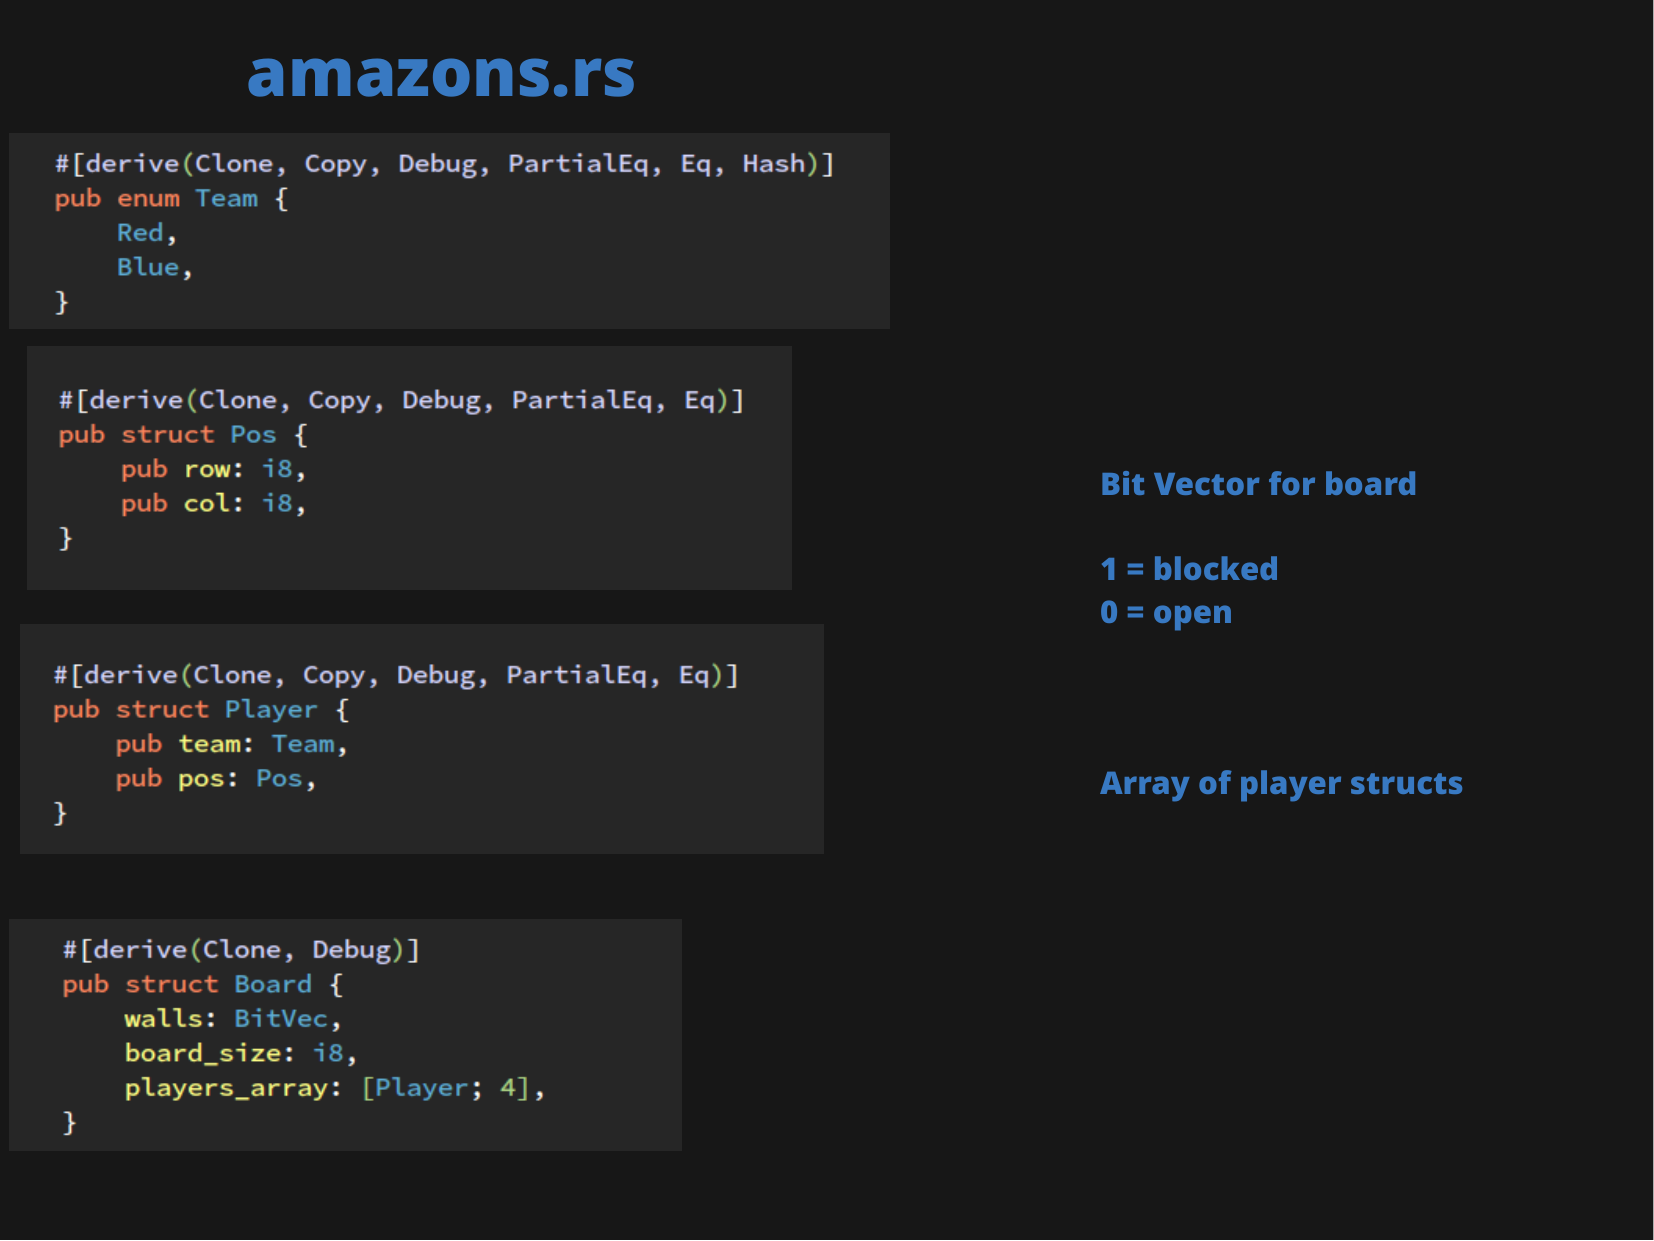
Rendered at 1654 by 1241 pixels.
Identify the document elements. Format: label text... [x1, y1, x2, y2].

picture [27, 346, 792, 591]
picture [9, 919, 682, 1151]
picture [9, 133, 890, 329]
picture [20, 624, 824, 854]
text_box Bit Vector for board 1 = blocked 0 = open Array of player structs [1003, 487, 1561, 778]
text_box amazons.rs [0, 0, 1197, 167]
